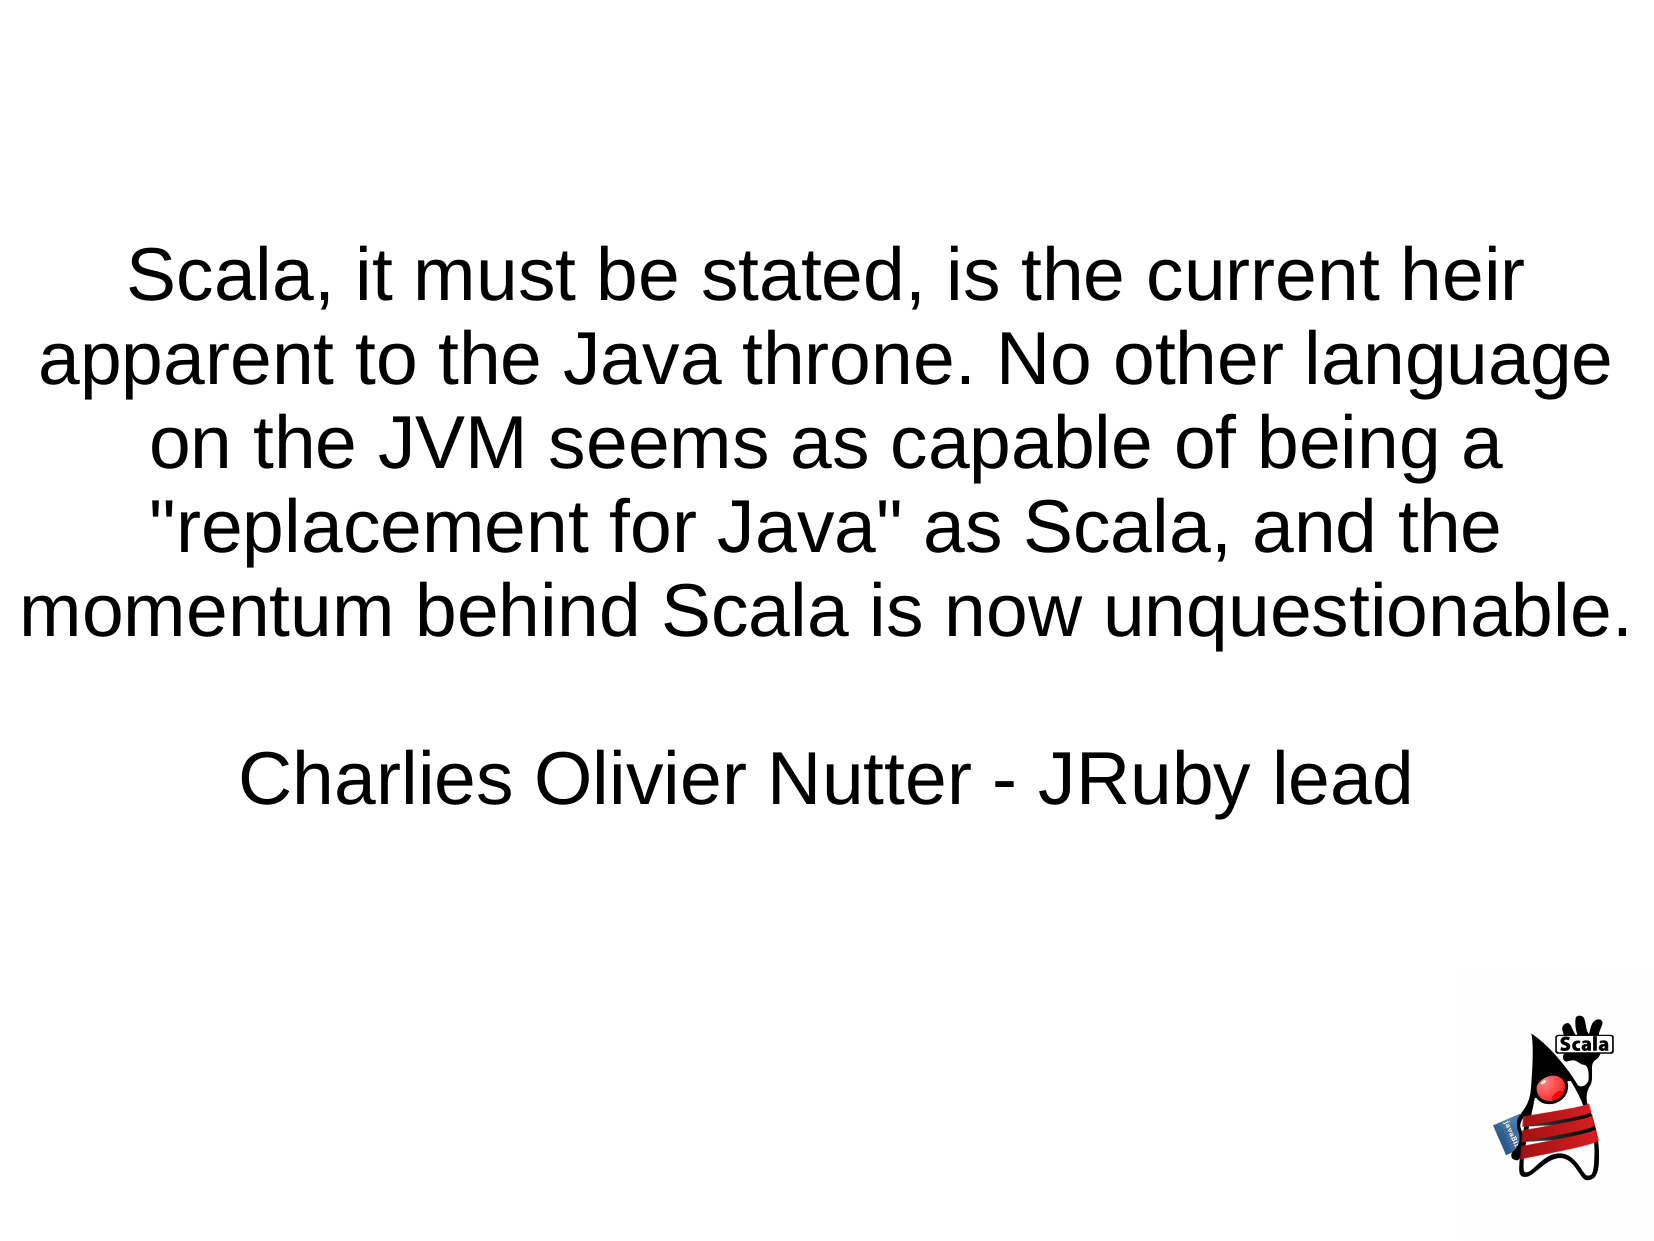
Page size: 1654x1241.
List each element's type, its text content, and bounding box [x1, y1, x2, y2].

picture [1462, 1044, 1654, 1241]
text_box Scala, it must be stated, is the current heir apparent to the Java throne. No other language on the JVM seems as capable of being a "replacement for Java" as Scala, and the momentum behind Scala is now unquestionable. Charlies Olivier Nutter - JRuby lead [0, 225, 1654, 1044]
